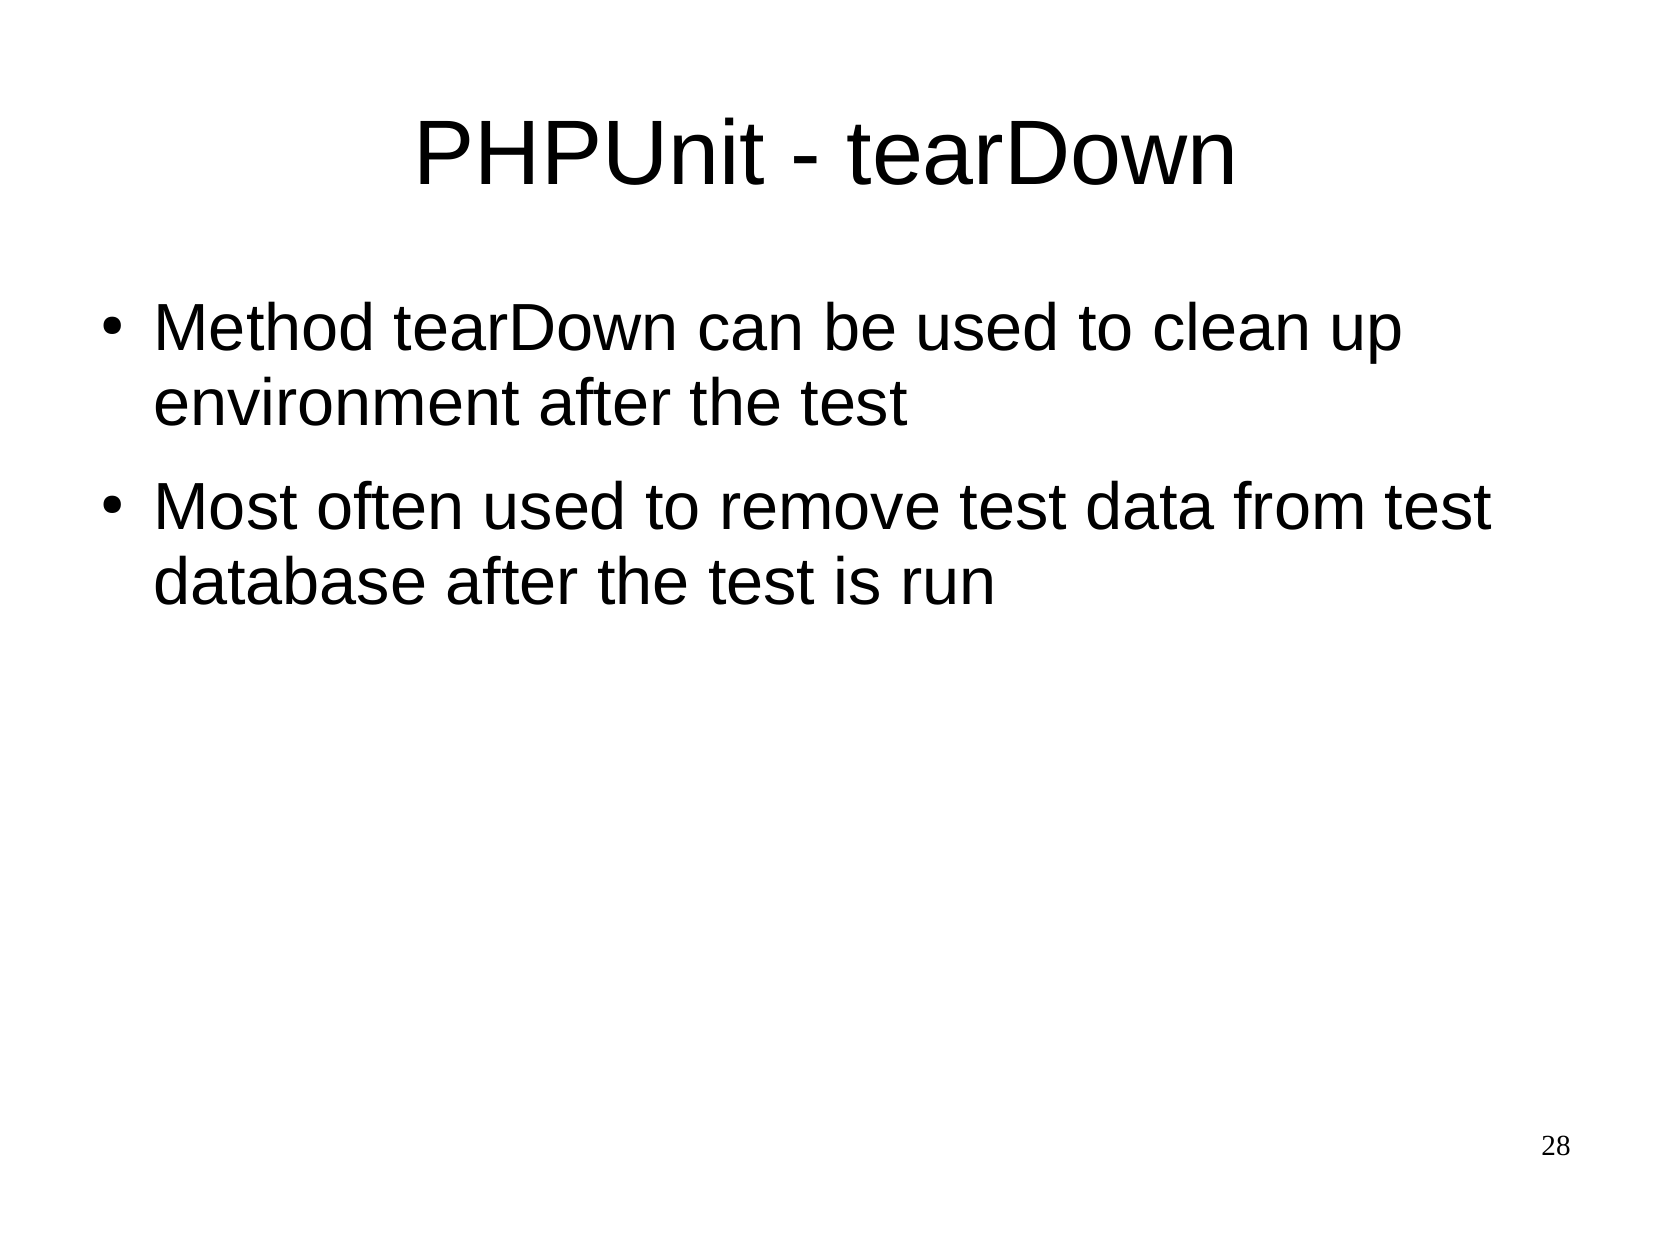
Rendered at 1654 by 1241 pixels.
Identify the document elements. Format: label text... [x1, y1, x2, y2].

title PHPUnit - tearDown [82, 49, 1571, 257]
list Method tearDown can be used to clean up environment after the test Most often used to remove test data from test database after the test is run [82, 290, 1571, 1010]
